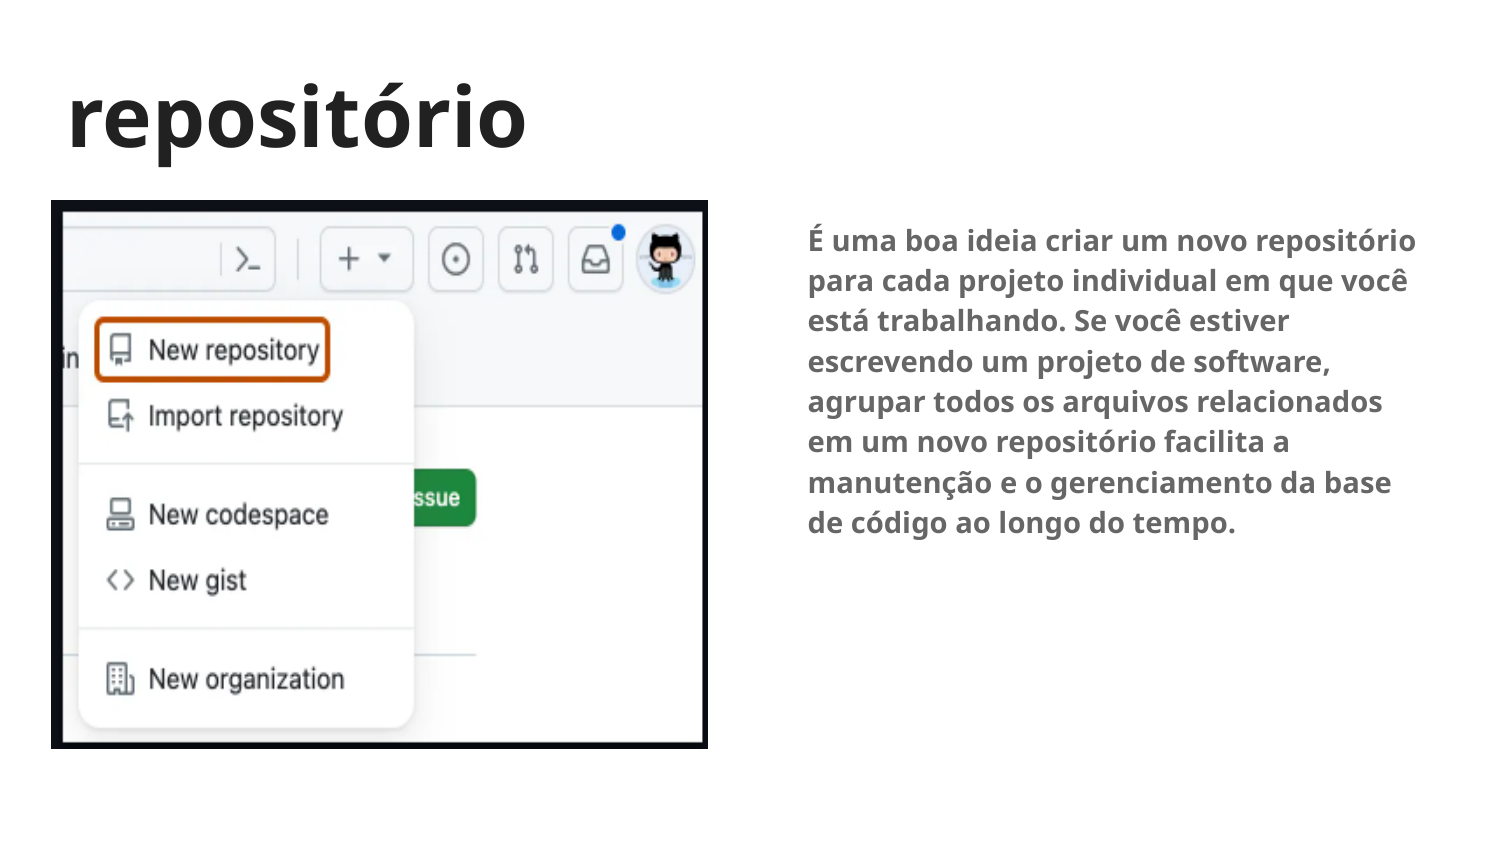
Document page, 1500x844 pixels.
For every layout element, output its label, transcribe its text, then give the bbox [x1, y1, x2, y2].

list É uma boa ideia criar um novo repositório para cada projeto individual em que você está trabalhando. Se você estiver escrevendo um projeto de software, agrupar todos os arquivos relacionados em um novo repositório facilita a manutenção e o gerenciamento da base de código ao longo do tempo. [792, 201, 1449, 750]
title repositório [51, 48, 1449, 180]
picture [51, 200, 708, 749]
